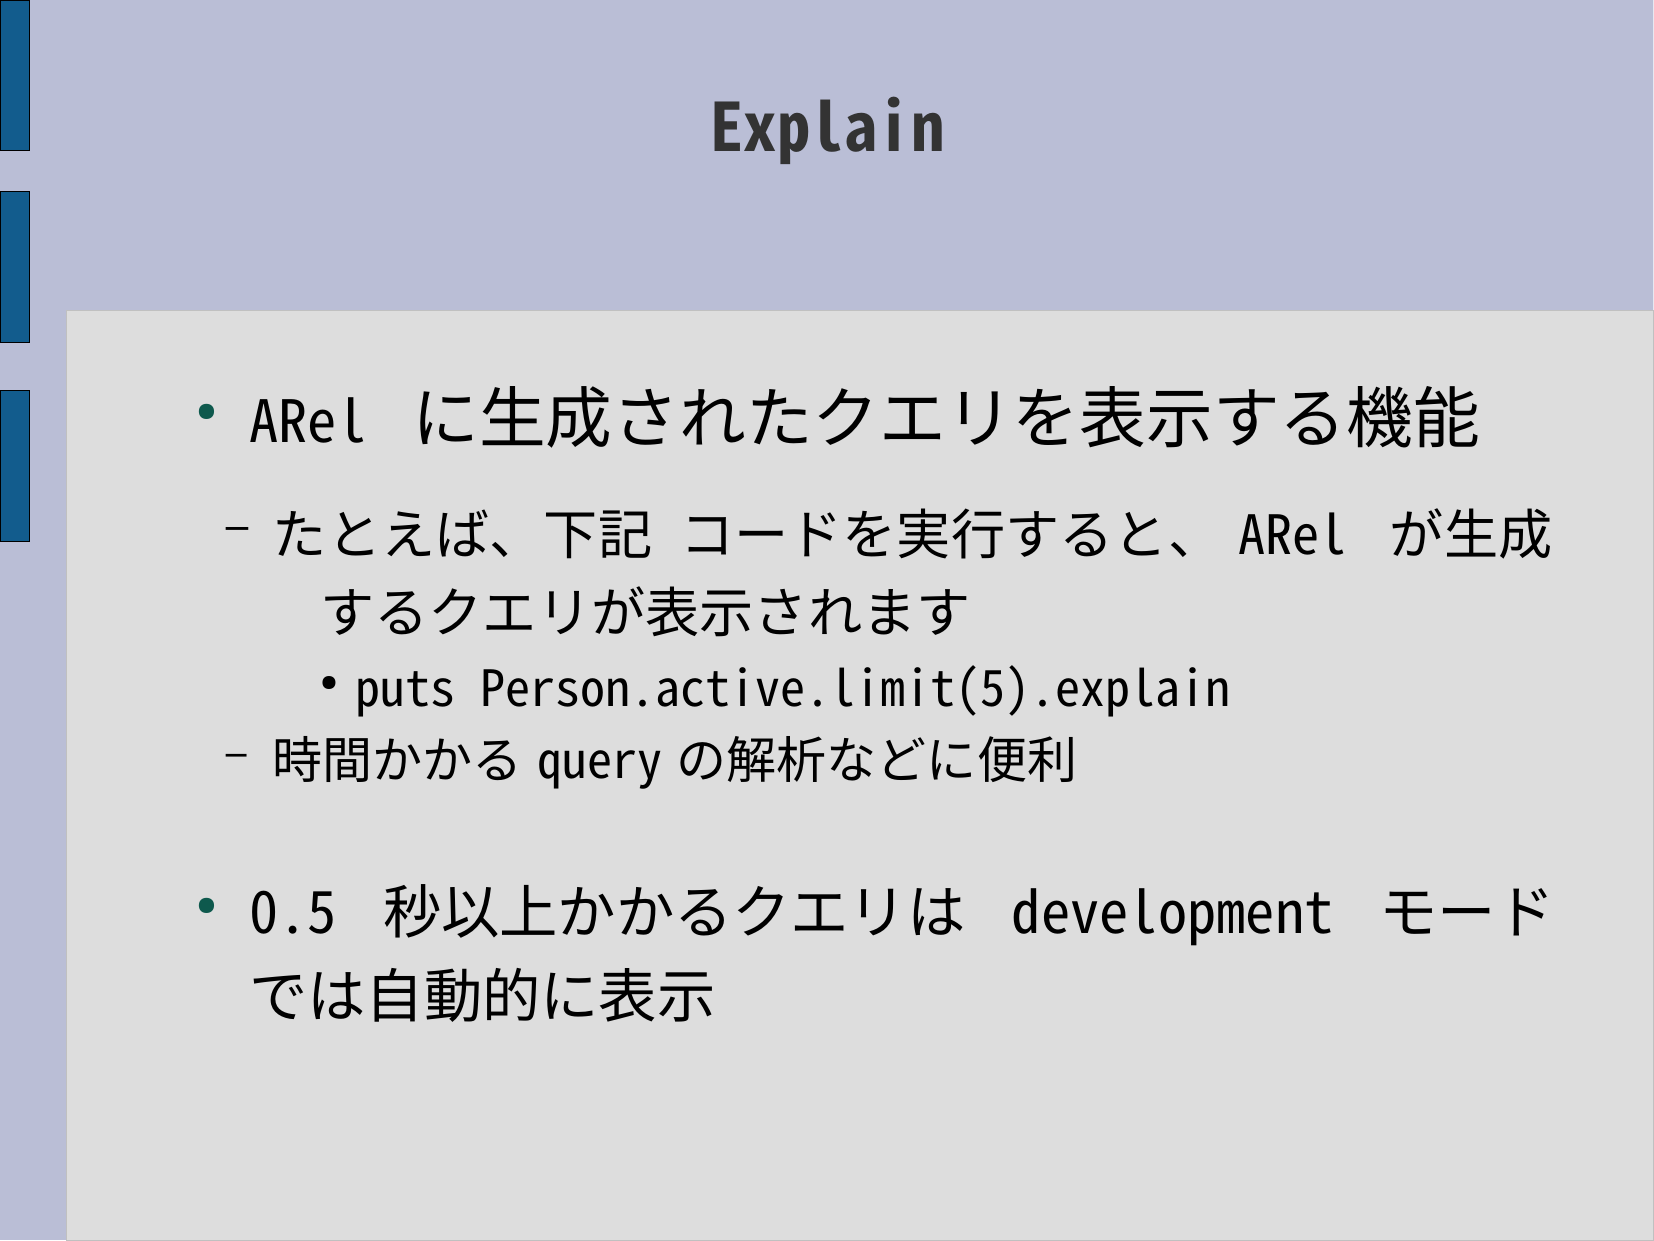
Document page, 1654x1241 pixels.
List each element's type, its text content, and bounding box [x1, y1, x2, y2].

title Explain [121, 19, 1534, 227]
list ARel に生成されたクエリを表示する機能 たとえば、下記 コードを実行すると、ARel が生成するクエリが表示されます puts Person.active.limit(5).explain 時間かかるqueryの解析などに便利 0.5 秒以上かかるクエリは development モードでは自動的に表示 [178, 364, 1570, 1147]
